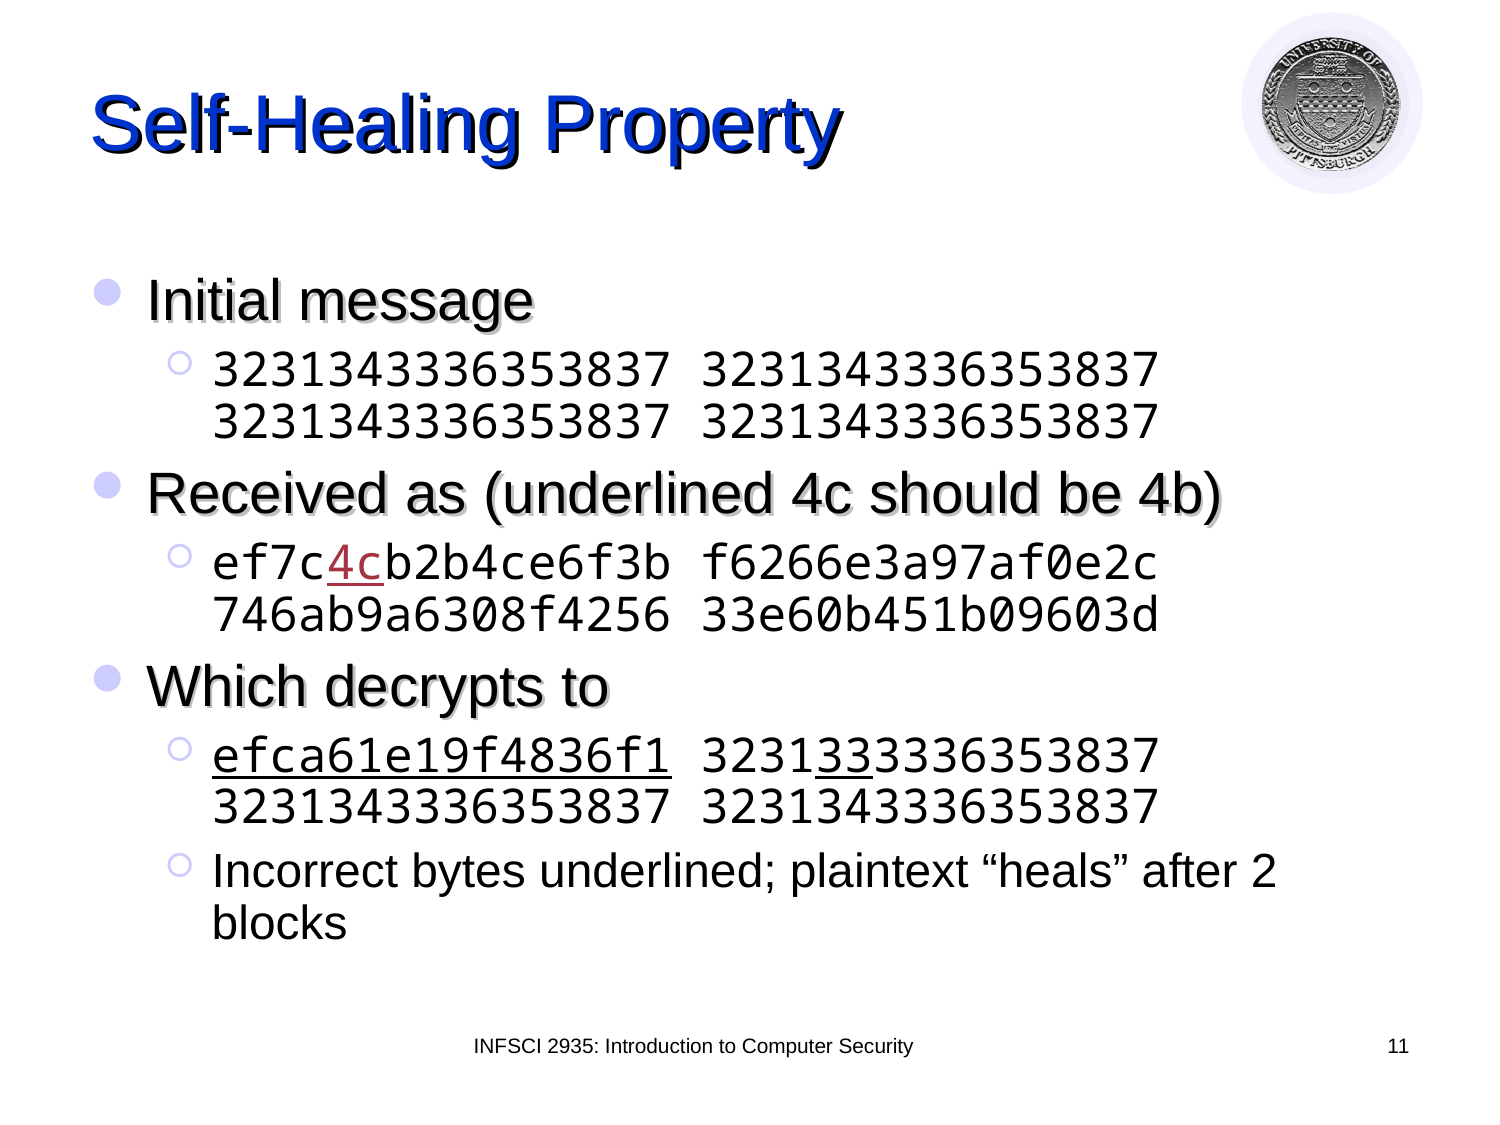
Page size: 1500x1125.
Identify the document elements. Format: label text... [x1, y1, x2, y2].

list Initial message 3231343336353837 3231343336353837 3231343336353837 3231343336353837 Received as (underlined 4c should be 4b) ef7c4cb2b4ce6f3b f6266e3a97af0e2c 746ab9a6308f4256 33e60b451b09603d Which decrypts to efca61e19f4836f1 3231333336353837 3231343336353837 3231343336353837 Incorrect bytes underlined; plaintext “heals” after 2 blocks [75, 262, 1426, 1006]
title Self-Healing Property [75, 24, 1426, 213]
